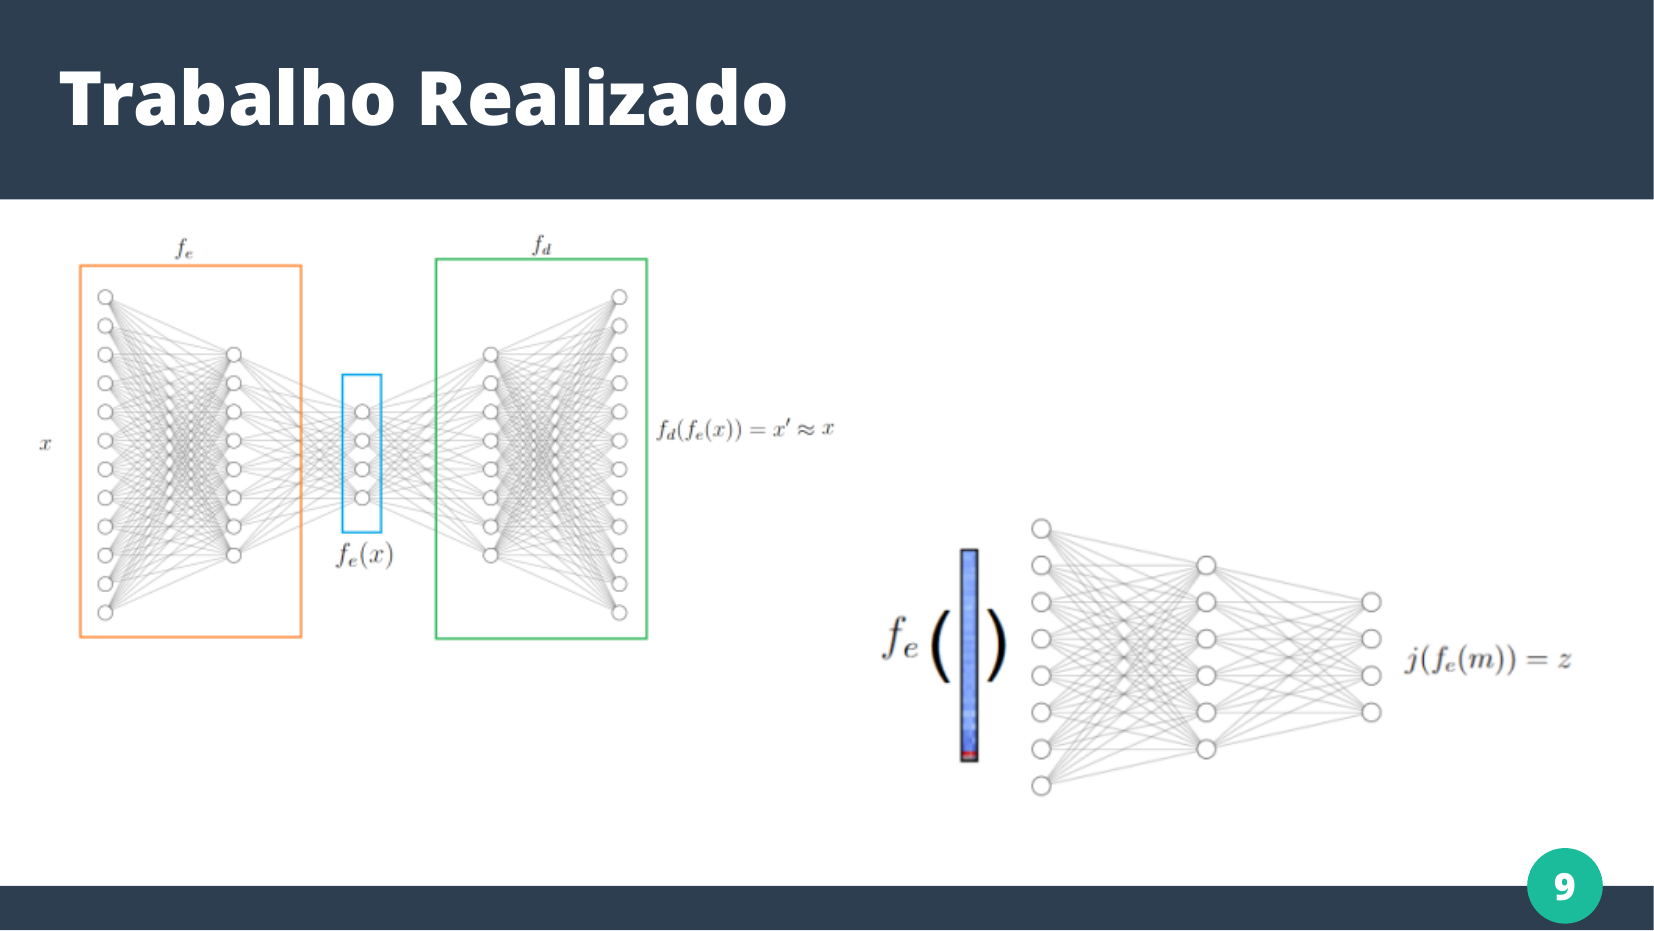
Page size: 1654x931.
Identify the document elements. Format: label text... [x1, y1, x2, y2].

picture [29, 222, 846, 650]
picture [858, 459, 1595, 827]
title Trabalho Realizado [59, 37, 1595, 156]
